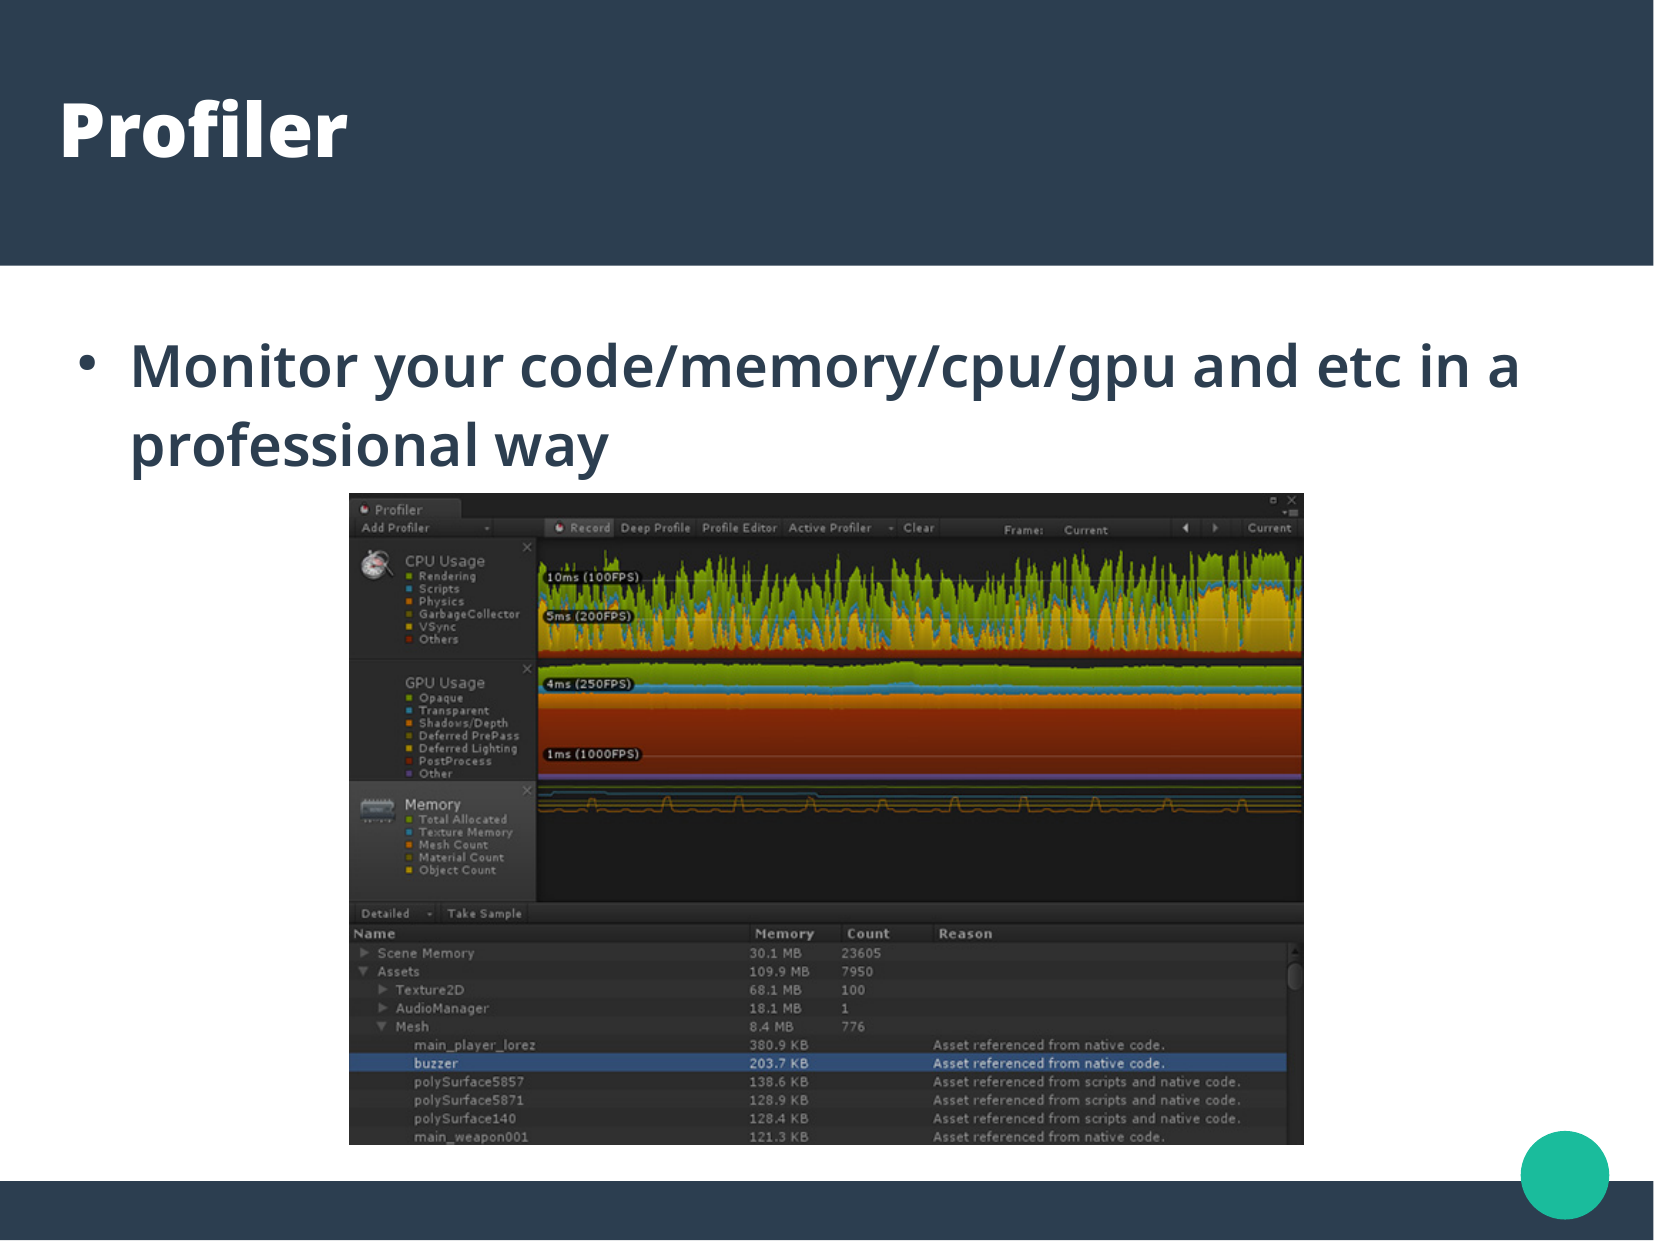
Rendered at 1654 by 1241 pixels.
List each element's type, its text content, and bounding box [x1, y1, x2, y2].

list Monitor your code/memory/cpu/gpu and etc in a professional way [59, 324, 1595, 1152]
title Profiler [59, 49, 1595, 207]
picture [349, 493, 1304, 1145]
